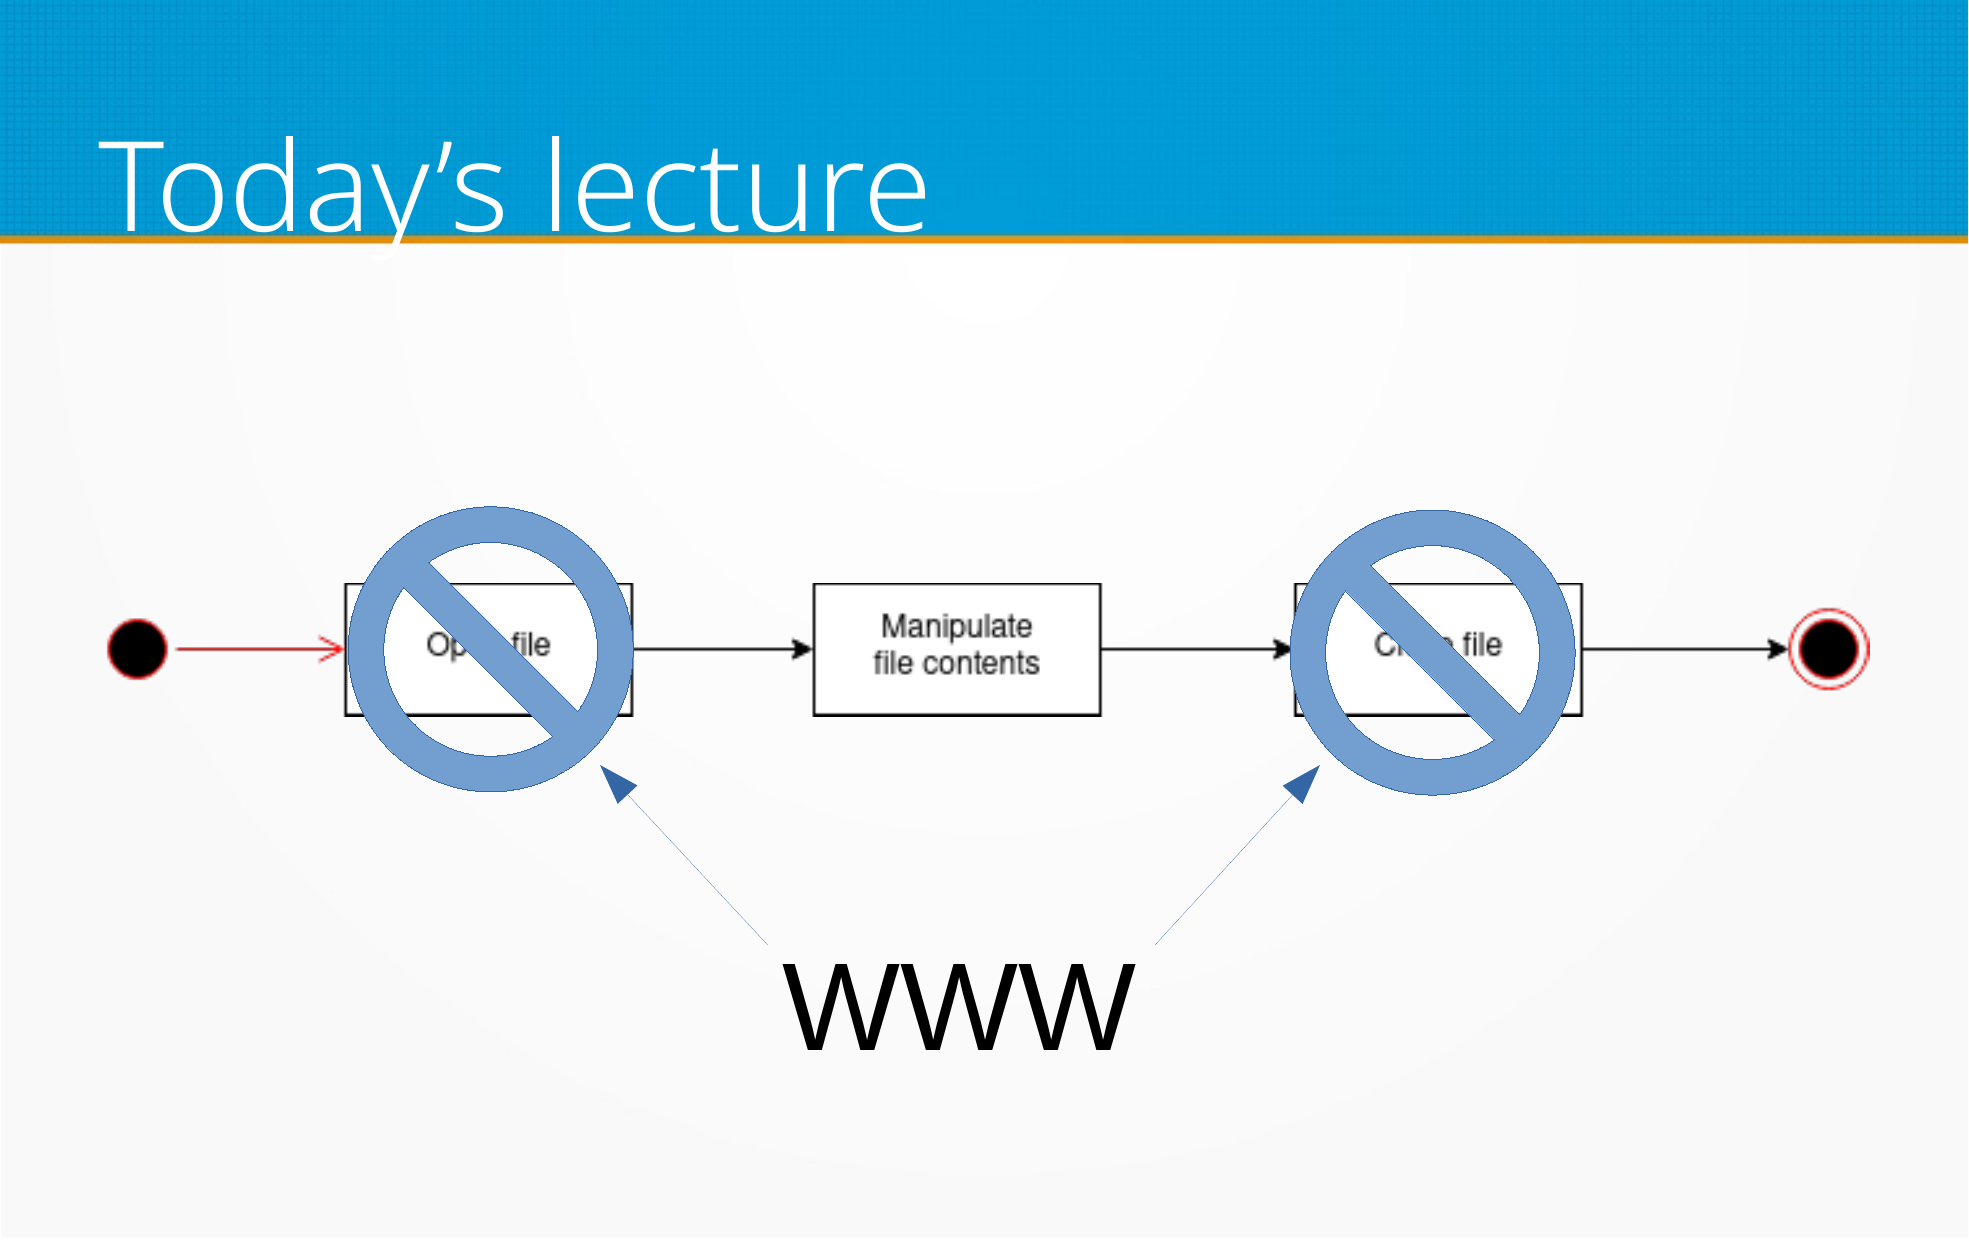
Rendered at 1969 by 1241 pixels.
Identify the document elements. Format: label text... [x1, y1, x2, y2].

picture [0, 233, 1969, 1241]
text_box WWW [767, 930, 1518, 1085]
text_box [348, 506, 634, 792]
title Today’s lecture [98, 49, 1870, 257]
text_box [1290, 510, 1576, 796]
